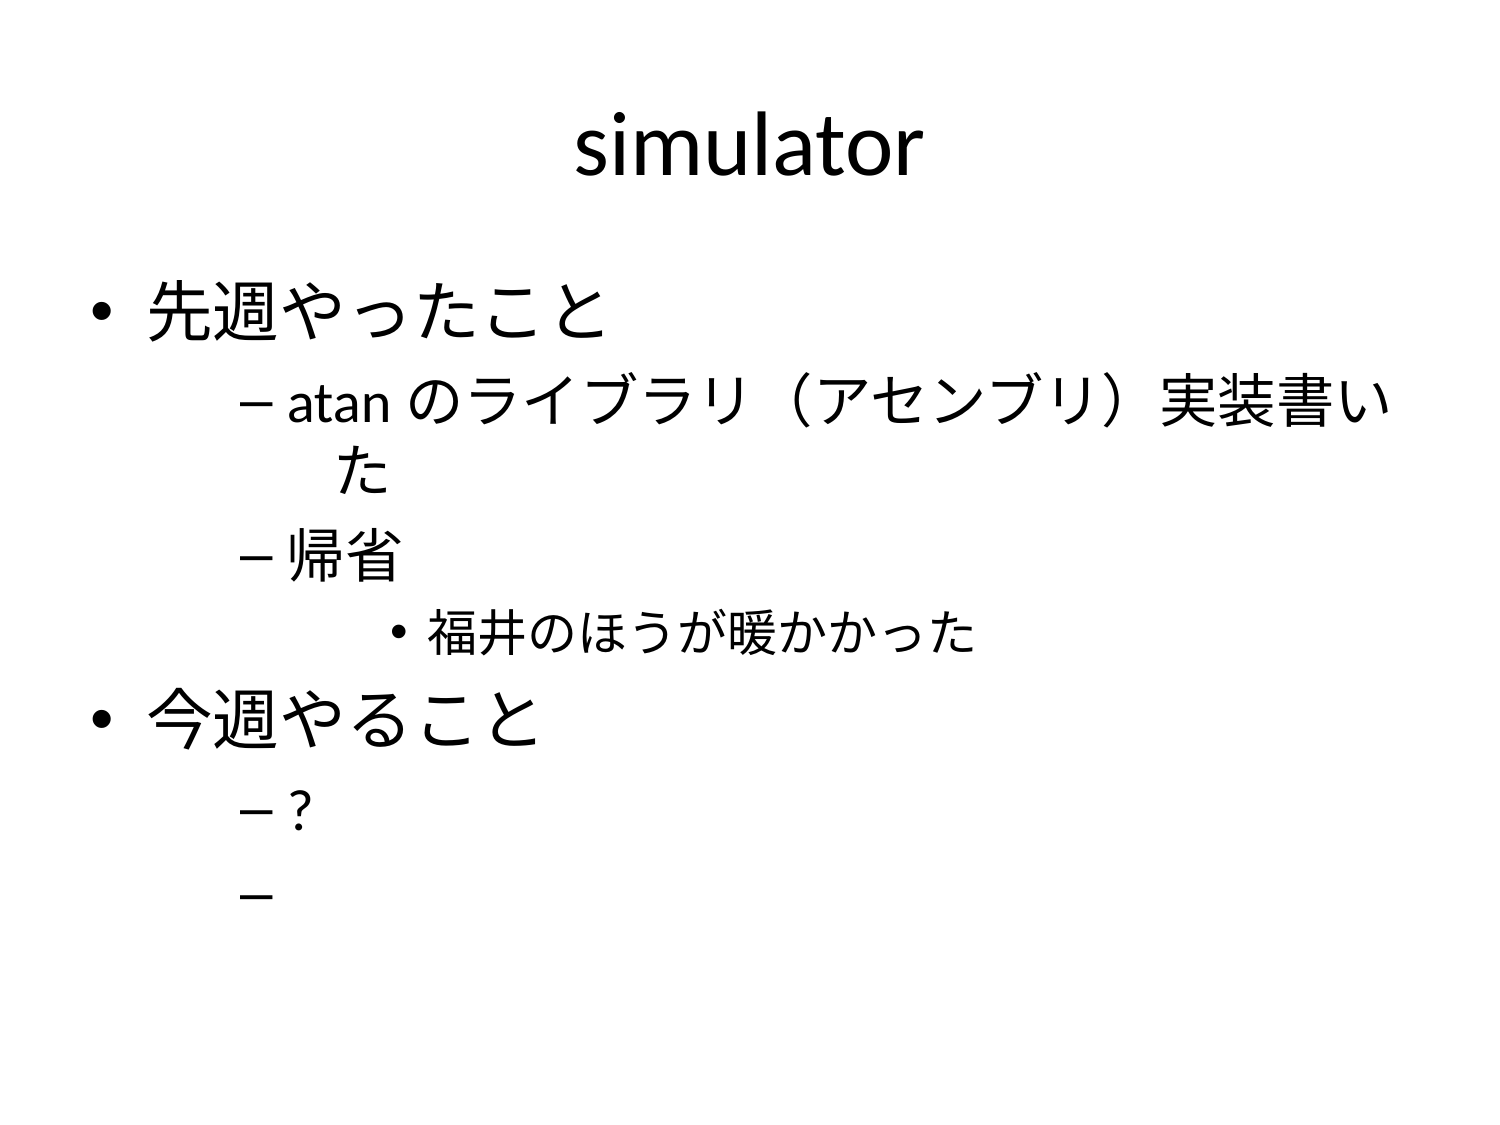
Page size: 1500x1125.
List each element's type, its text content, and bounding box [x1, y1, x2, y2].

list 先週やったこと atanのライブラリ（アセンブリ）実装書いた 帰省 福井のほうが暖かかった 今週やること ? [75, 262, 1426, 1005]
title simulator [75, 45, 1426, 233]
